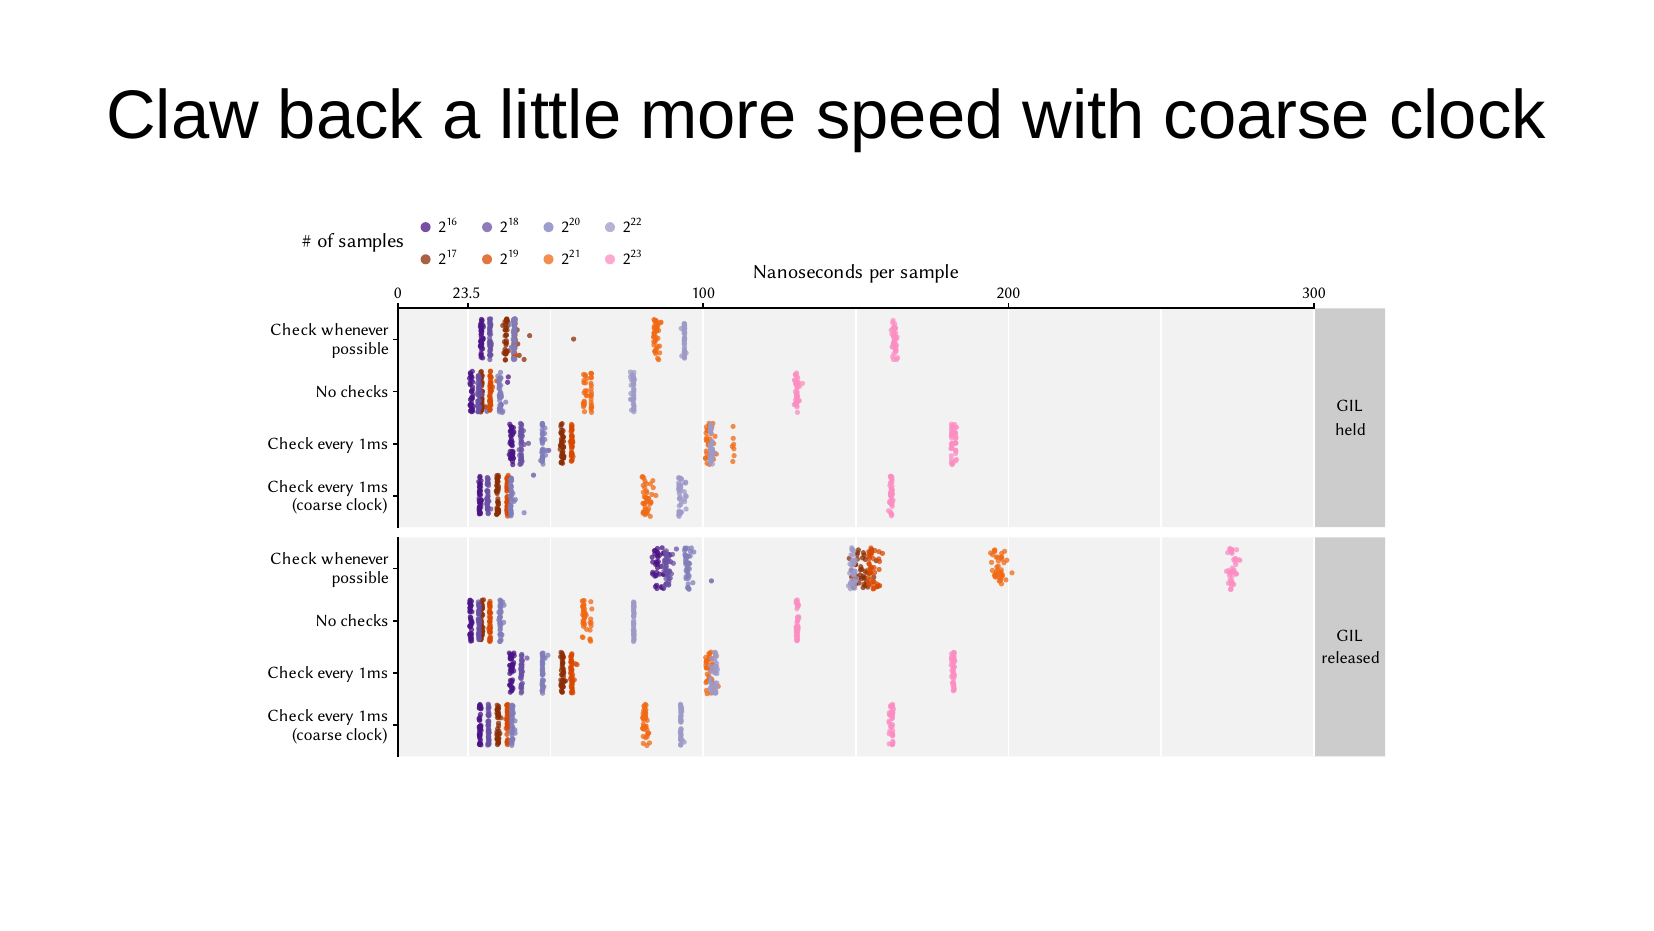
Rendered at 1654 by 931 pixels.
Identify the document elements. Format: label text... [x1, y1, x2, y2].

picture [268, 217, 1386, 758]
title Claw back a little more speed with coarse clock [82, 37, 1571, 193]
